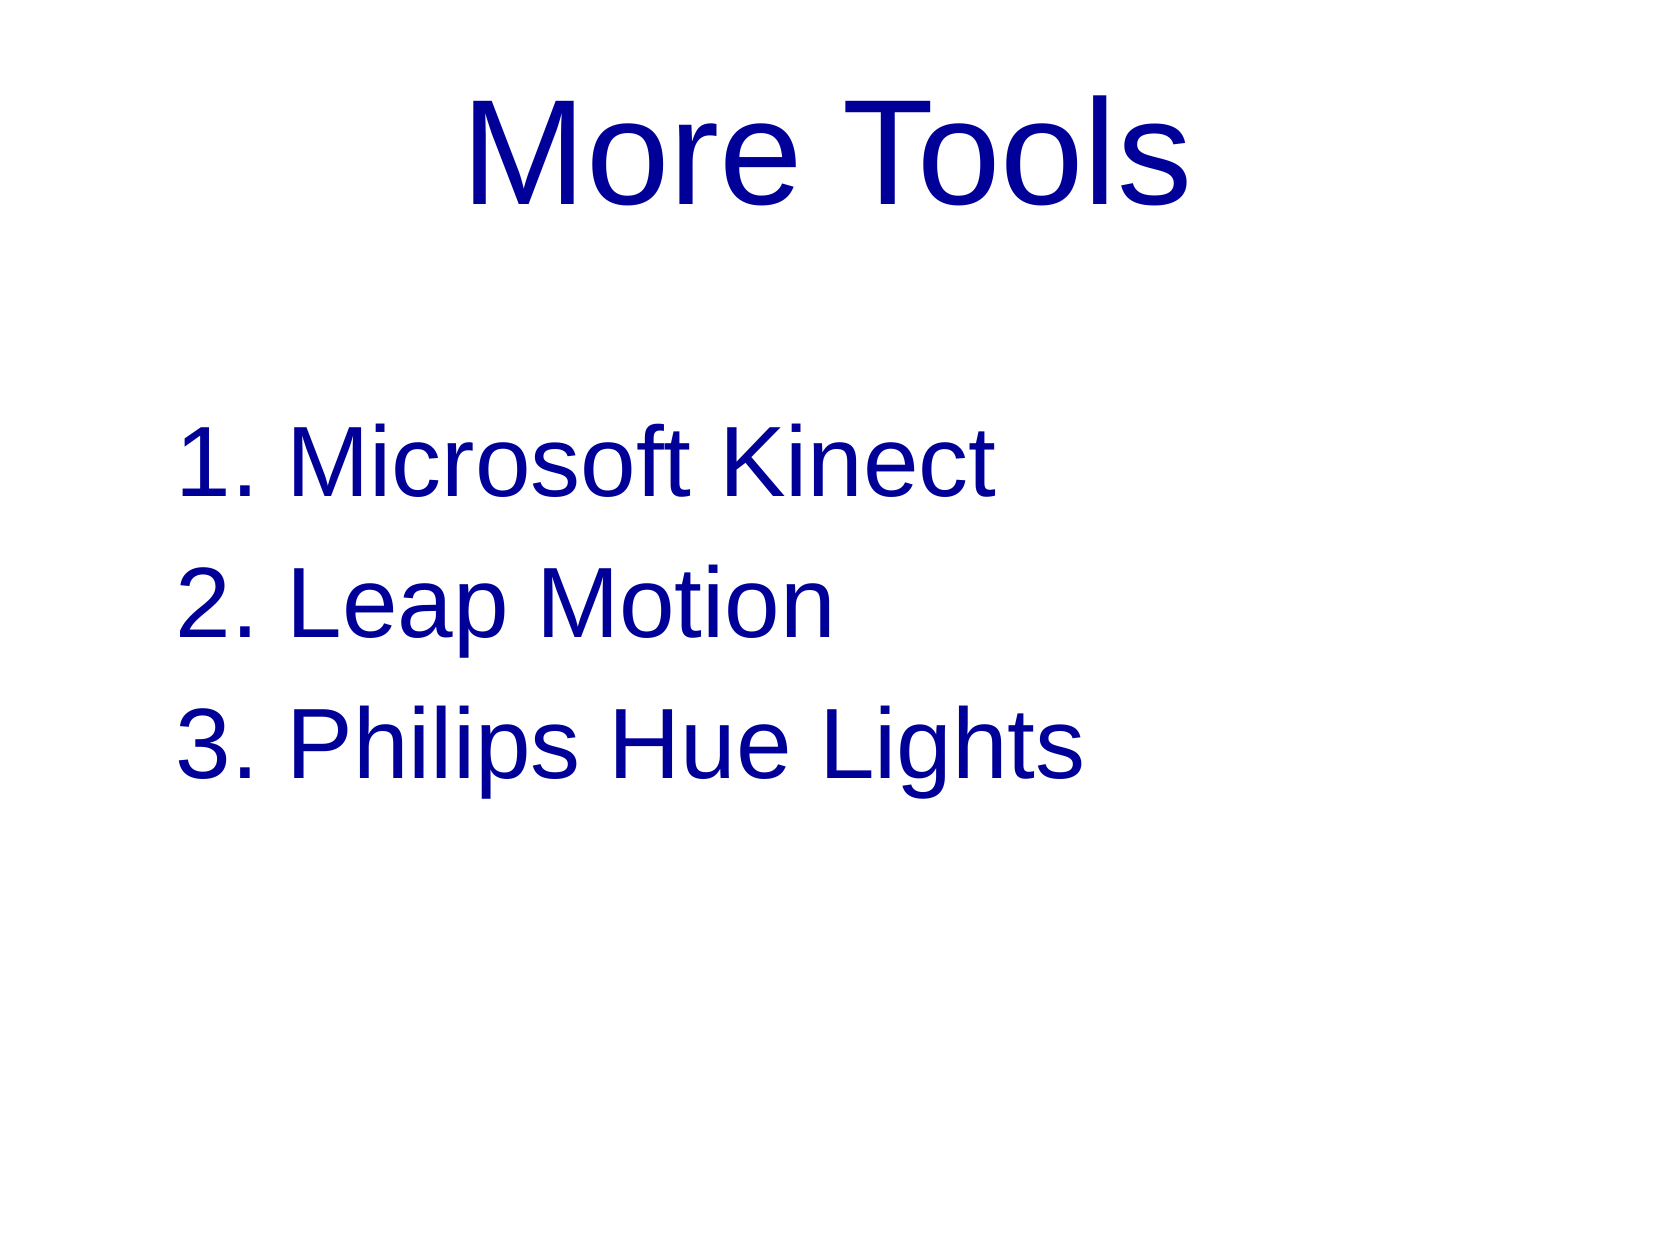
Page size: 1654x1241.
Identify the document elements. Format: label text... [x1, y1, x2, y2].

list 1. Microsoft Kinect 2. Leap Motion 3. Philips Hue Lights [75, 405, 1564, 1126]
title More Tools [82, 49, 1571, 257]
